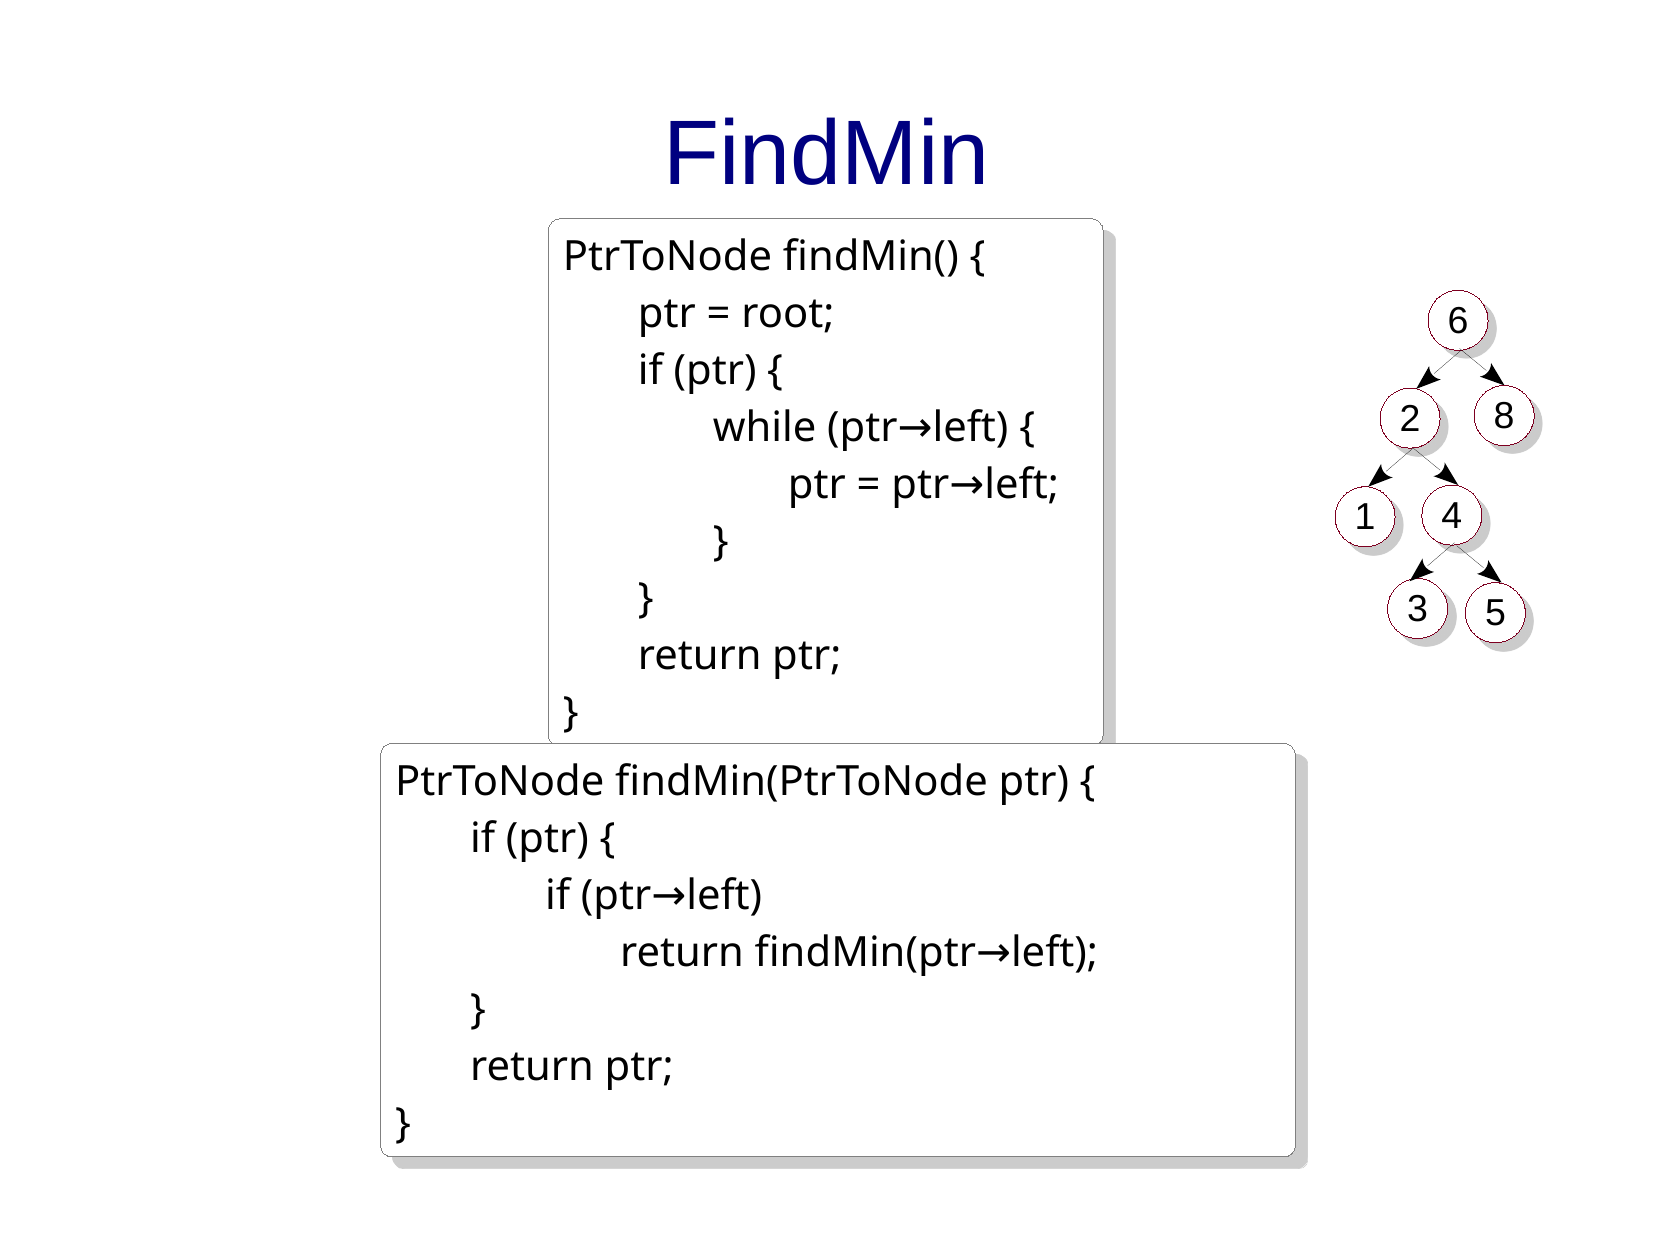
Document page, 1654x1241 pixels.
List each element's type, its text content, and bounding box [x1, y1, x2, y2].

text_box 5 [1465, 582, 1526, 643]
text_box PtrToNode findMin() { ptr = root; if (ptr) { while (ptr→left) { ptr = ptr→left; } } return ptr; } [548, 218, 1104, 693]
text_box PtrToNode findMin(PtrToNode ptr) { if (ptr) { if (ptr→left) return findMin(ptr→left); } return ptr; } [380, 743, 1296, 1134]
text_box 8 [1474, 385, 1535, 446]
text_box 6 [1428, 290, 1489, 351]
title FindMin [82, 49, 1571, 257]
text_box 1 [1335, 486, 1396, 547]
text_box 2 [1380, 388, 1441, 449]
text_box 3 [1387, 578, 1448, 639]
text_box 4 [1421, 485, 1482, 546]
